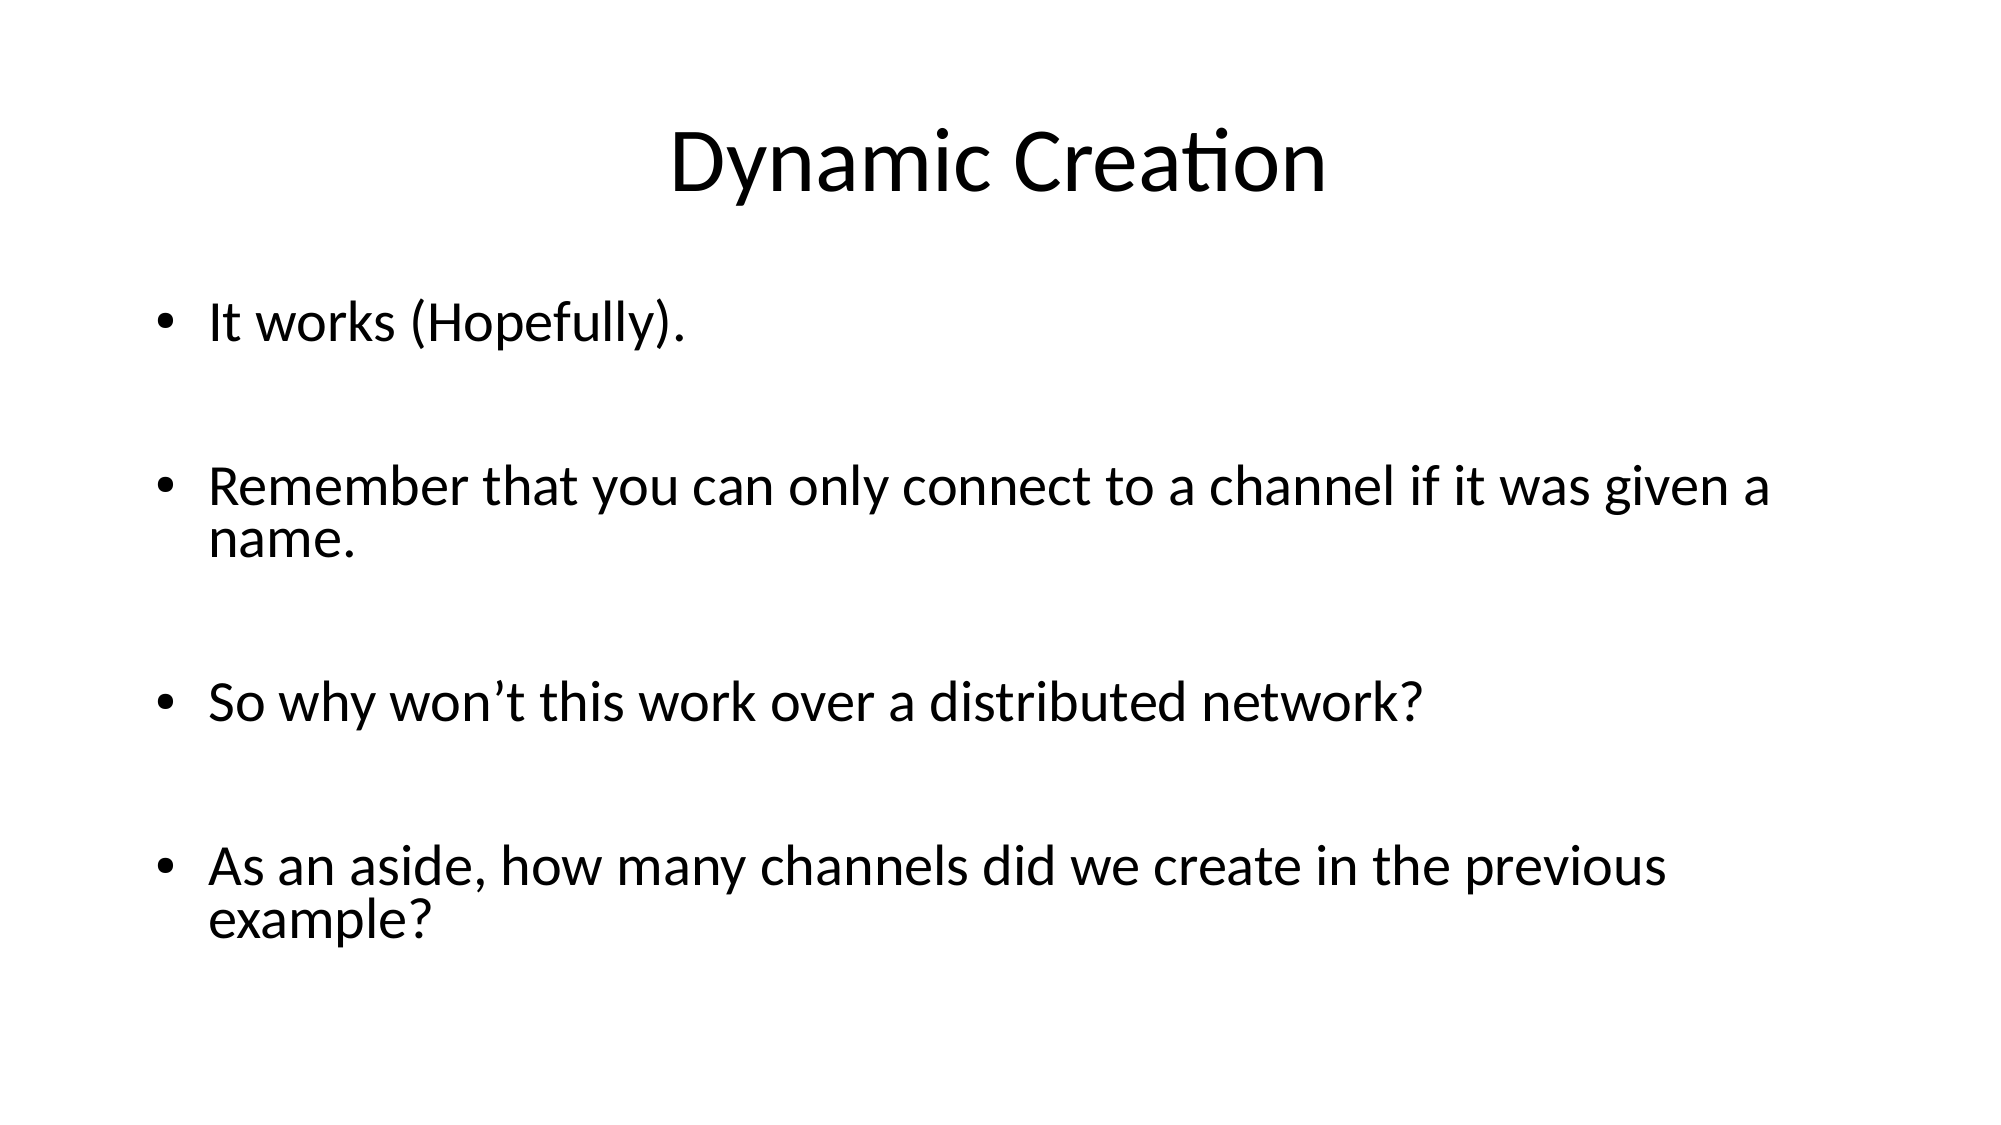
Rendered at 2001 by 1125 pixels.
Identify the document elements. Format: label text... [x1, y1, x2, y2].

title Dynamic Creation [137, 59, 1863, 278]
list It works (Hopefully). Remember that you can only connect to a channel if it was given a name. So why won’t this work over a distributed network? As an aside, how many channels did we create in the previous example? [137, 299, 1863, 1014]
